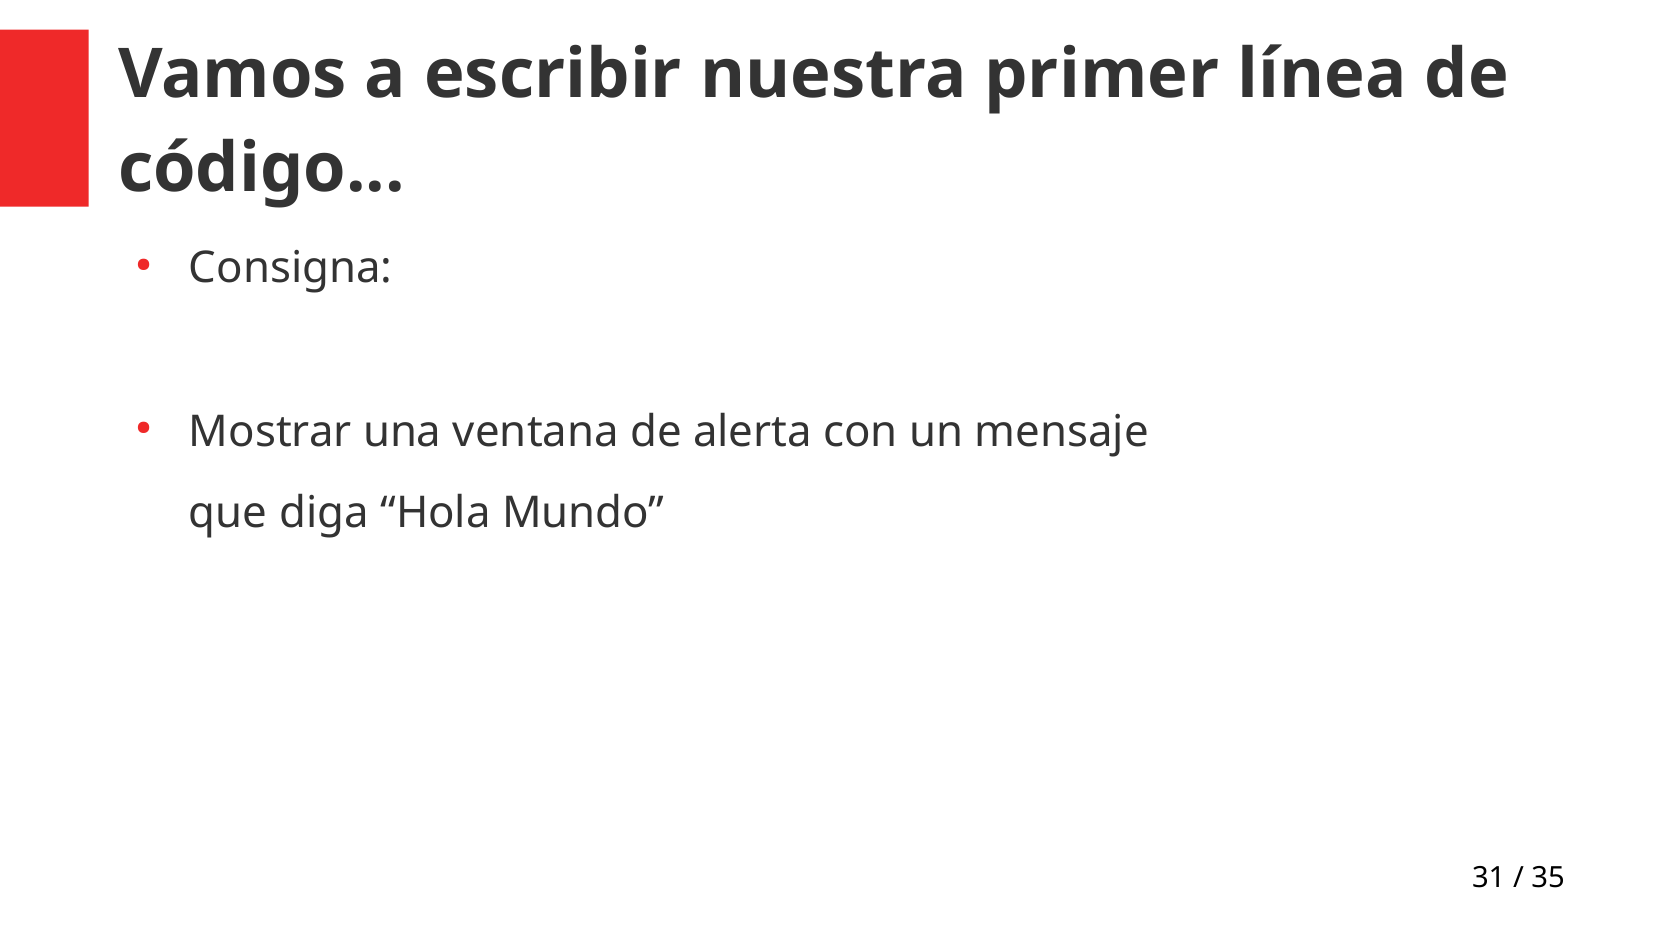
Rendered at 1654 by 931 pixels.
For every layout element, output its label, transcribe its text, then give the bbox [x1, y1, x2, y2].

list Consigna: Mostrar una ventana de alerta con un mensaje que diga “Hola Mundo” [118, 236, 1595, 798]
title Vamos a escribir nuestra primer línea de código... [118, 29, 1595, 207]
